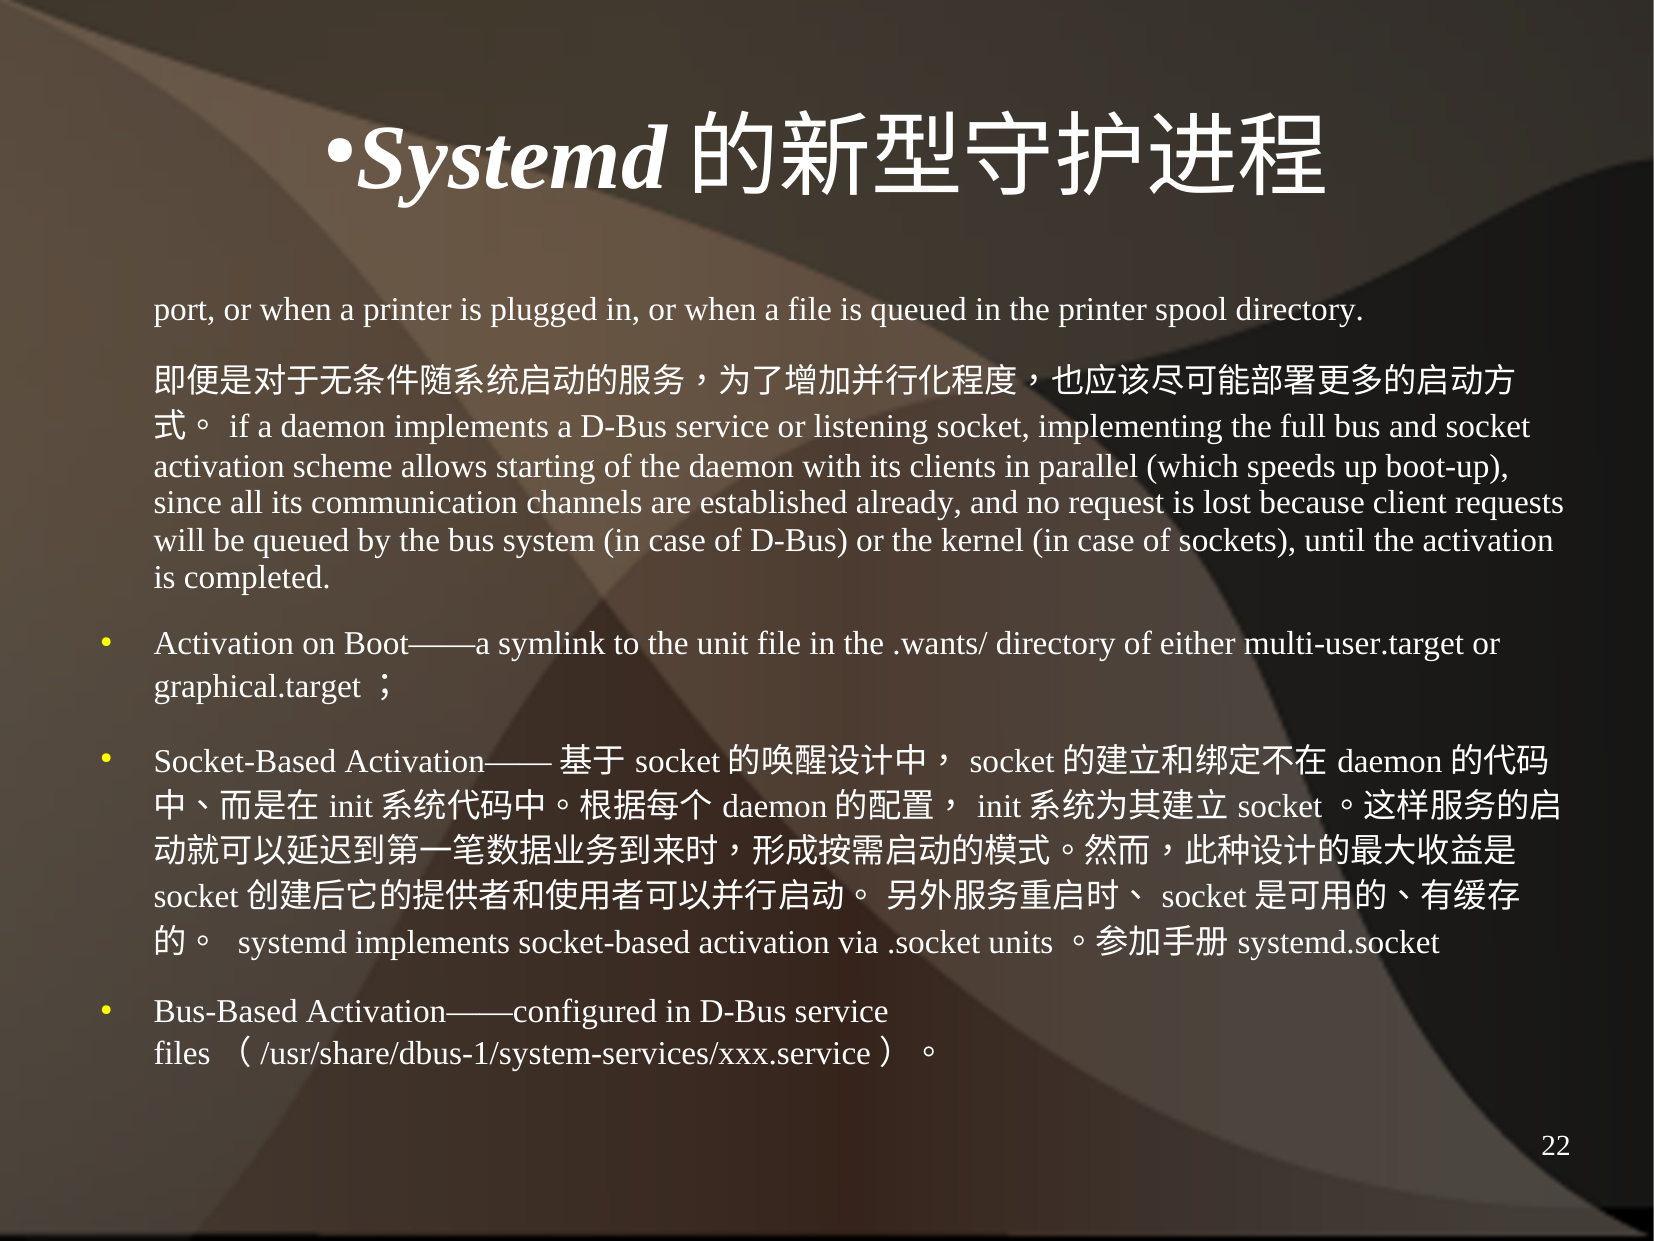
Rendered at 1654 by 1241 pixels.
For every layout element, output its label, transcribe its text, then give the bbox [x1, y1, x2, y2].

list port, or when a printer is plugged in, or when a file is queued in the printer spool directory. 即便是对于无条件随系统启动的服务，为了增加并行化程度，也应该尽可能部署更多的启动方式。if a daemon implements a D-Bus service or listening socket, implementing the full bus and socket activation scheme allows starting of the daemon with its clients in parallel (which speeds up boot-up), since all its communication channels are established already, and no request is lost because client requests will be queued by the bus system (in case of D-Bus) or the kernel (in case of sockets), until the activation is completed. Activation on Boot——a symlink to the unit file in the .wants/ directory of either multi-user.target or graphical.target； Socket-Based Activation——基于socket的唤醒设计中，socket的建立和绑定不在daemon的代码中、而是在init系统代码中。根据每个daemon的配置，init系统为其建立socket。这样服务的启动就可以延迟到第一笔数据业务到来时，形成按需启动的模式。然而，此种设计的最大收益是socket创建后它的提供者和使用者可以并行启动。 另外服务重启时、socket是可用的、有缓存的。 systemd implements socket-based activation via .socket units。参加手册systemd.socket Bus-Based Activation——configured in D-Bus service files（/usr/share/dbus-1/system-services/xxx.service）。 [82, 290, 1571, 1170]
title Systemd的新型守护进程 [82, 49, 1571, 257]
picture [0, 0, 1654, 1241]
